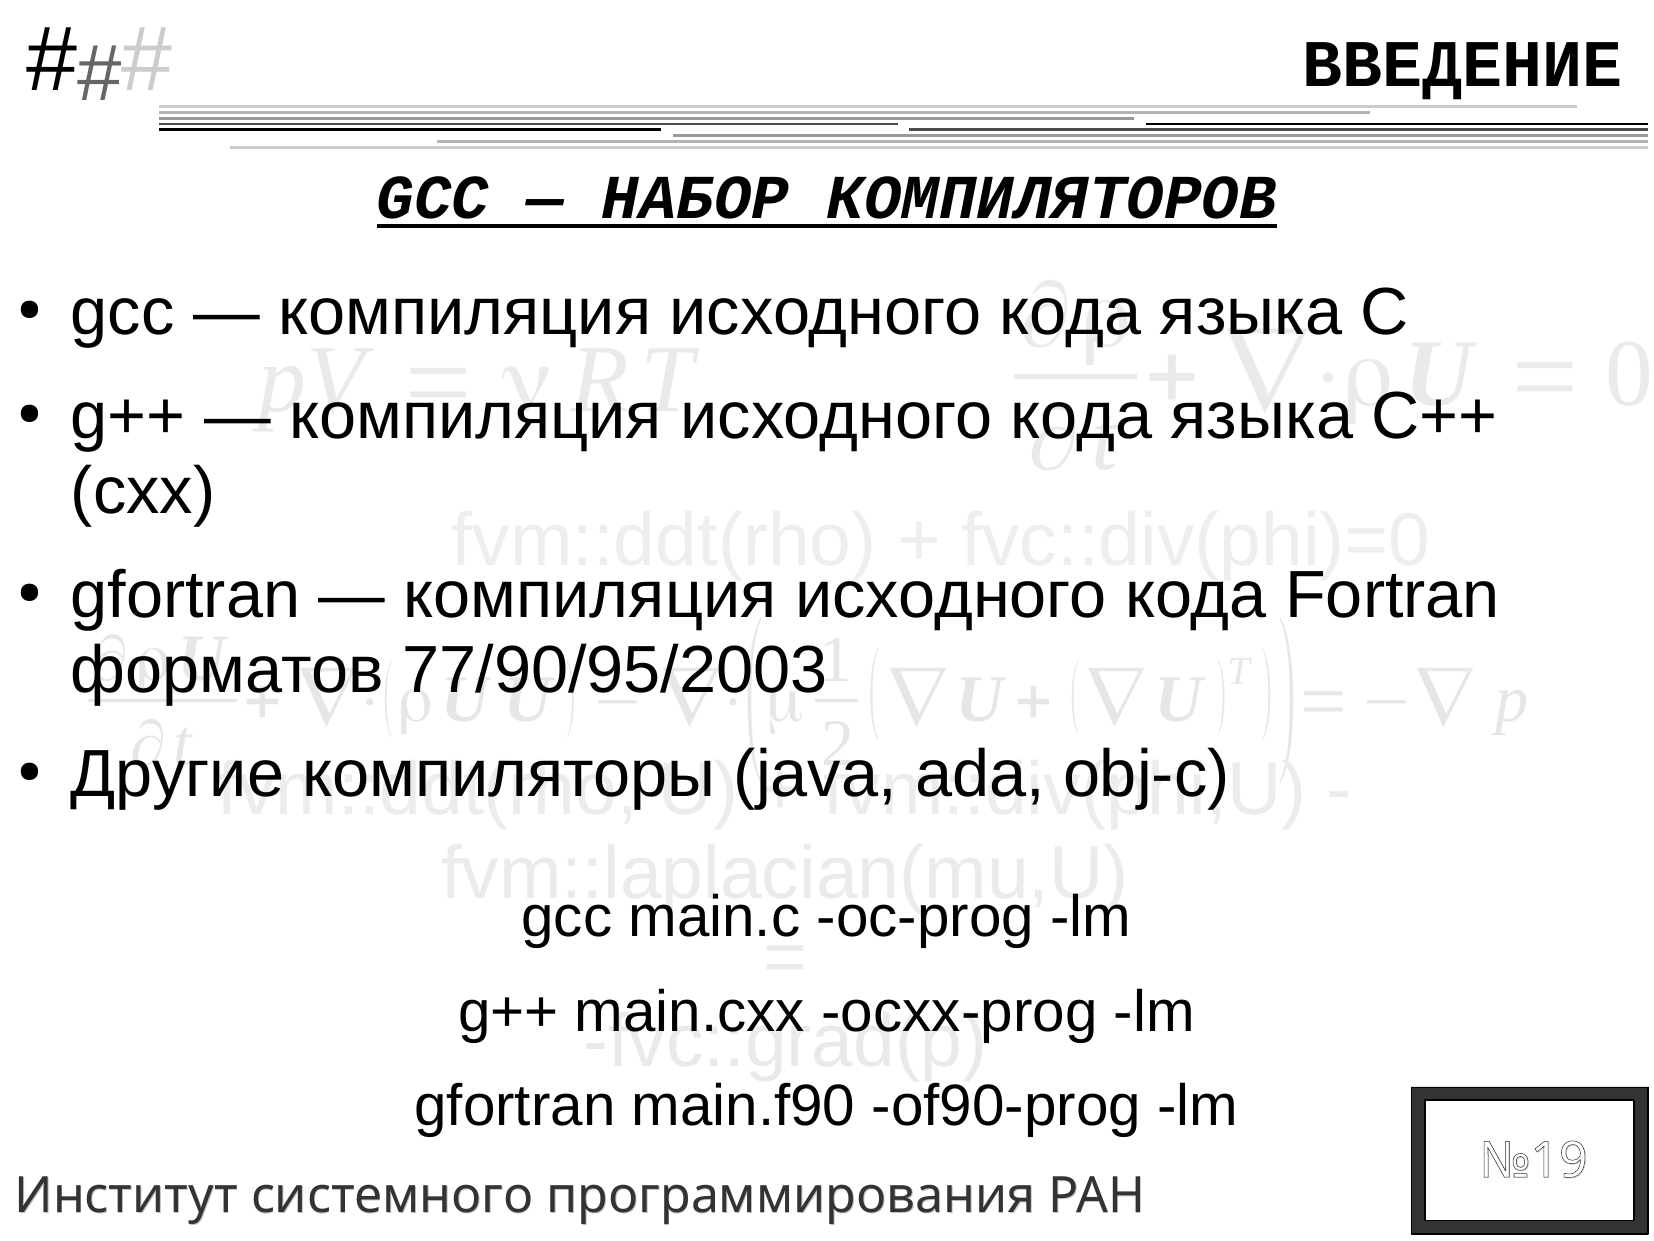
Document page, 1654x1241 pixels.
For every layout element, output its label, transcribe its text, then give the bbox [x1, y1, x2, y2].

list gcc — компиляция исходного кода языка C g++ — компиляция исходного кода языка C++ (cxx) gfortran — компиляция исходного кода Fortran форматов 77/90/95/2003 Другие компиляторы (java, ada, obj-c) gcc main.c -oc-prog -lm g++ main.cxx -ocxx-prog -lm gfortran main.f90 -of90-prog -lm [0, 274, 1654, 1138]
title GCC — НАБОР КОМПИЛЯТОРОВ [0, 147, 1654, 257]
